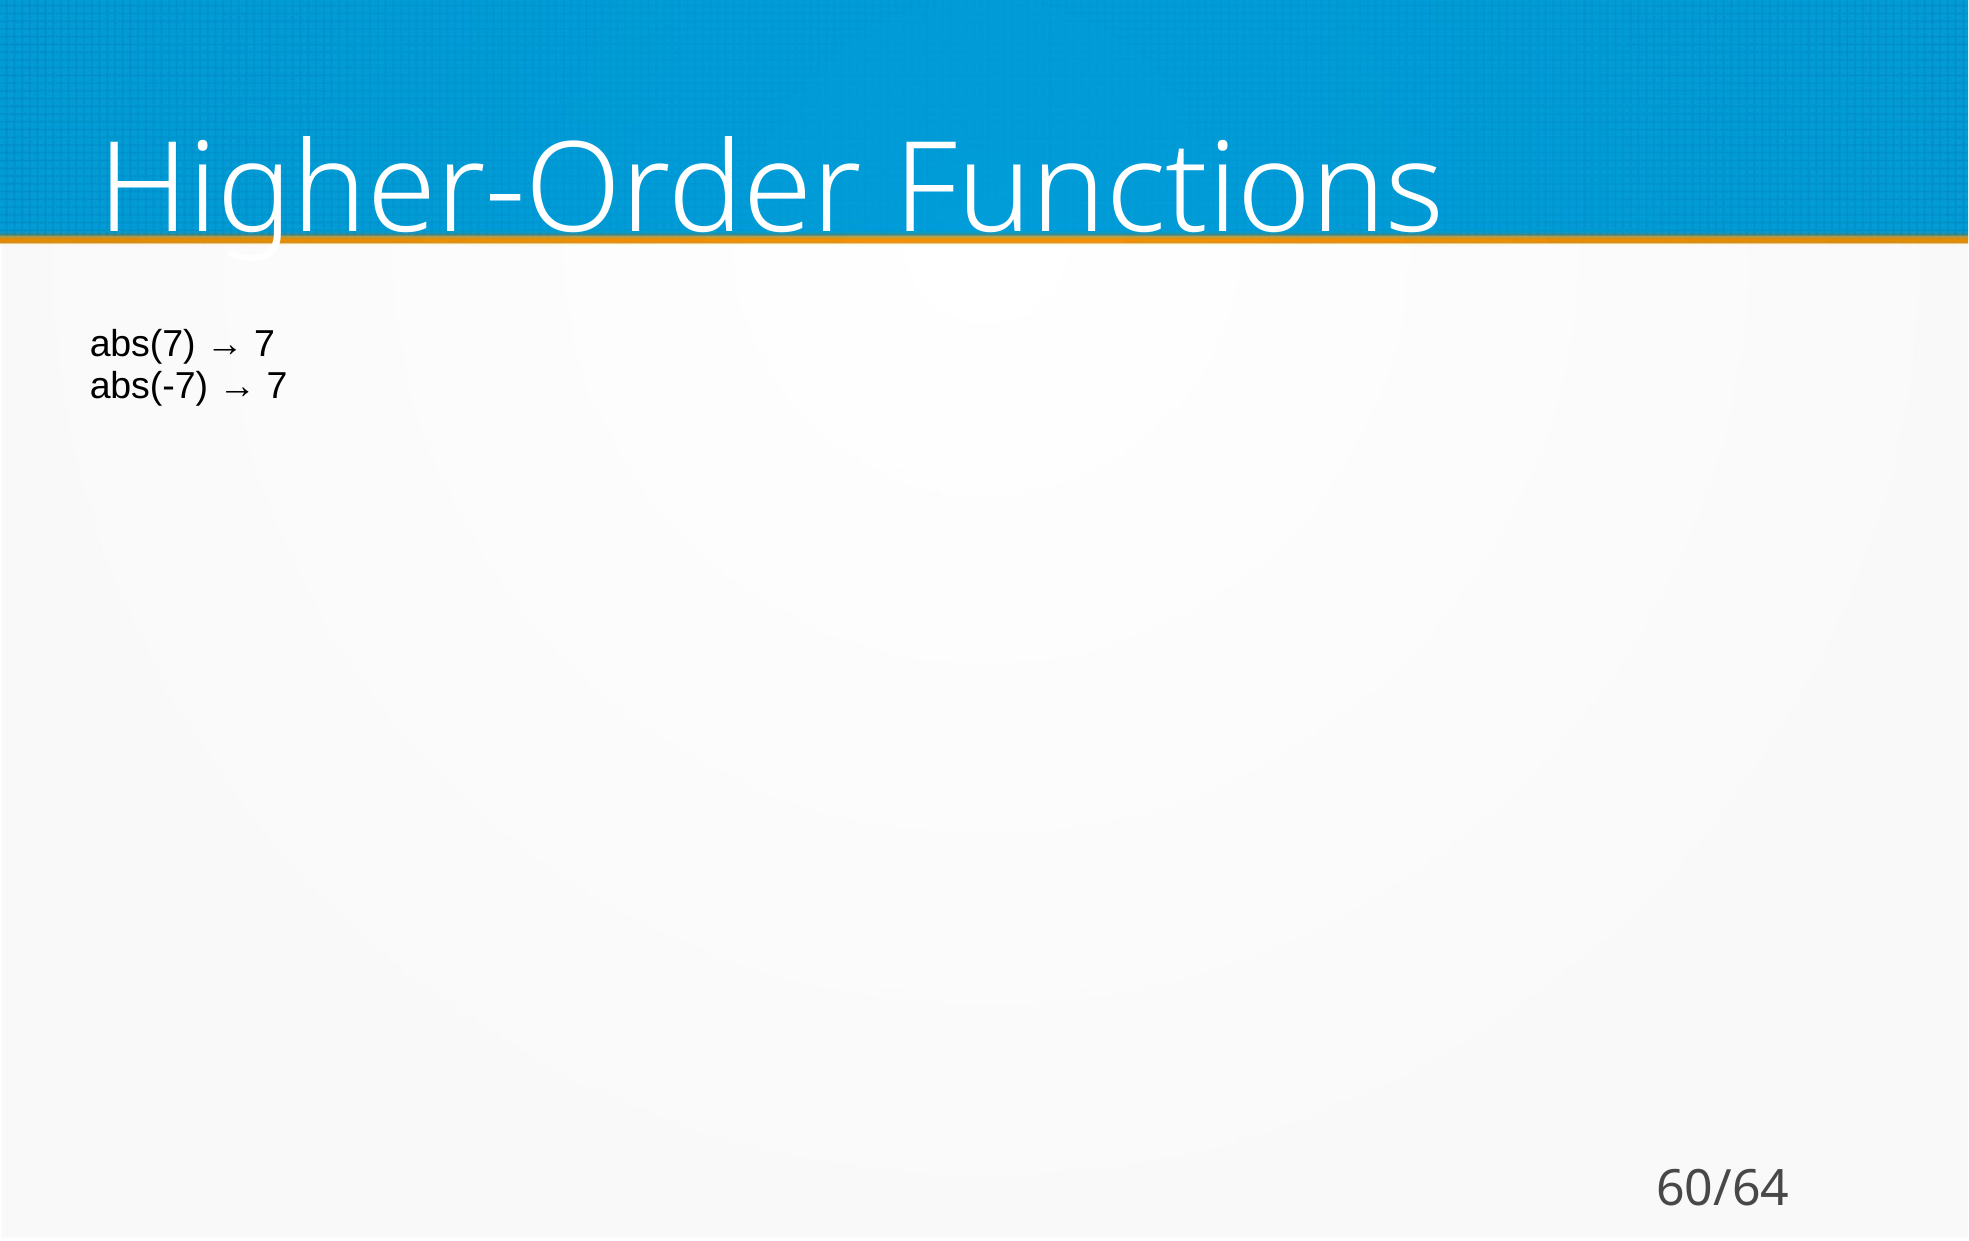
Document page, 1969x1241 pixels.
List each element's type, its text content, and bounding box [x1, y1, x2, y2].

picture [0, 233, 1969, 1241]
title Higher-Order Functions [98, 49, 1870, 257]
text_box abs(7) → 7 abs(-7) → 7 [75, 315, 1846, 414]
